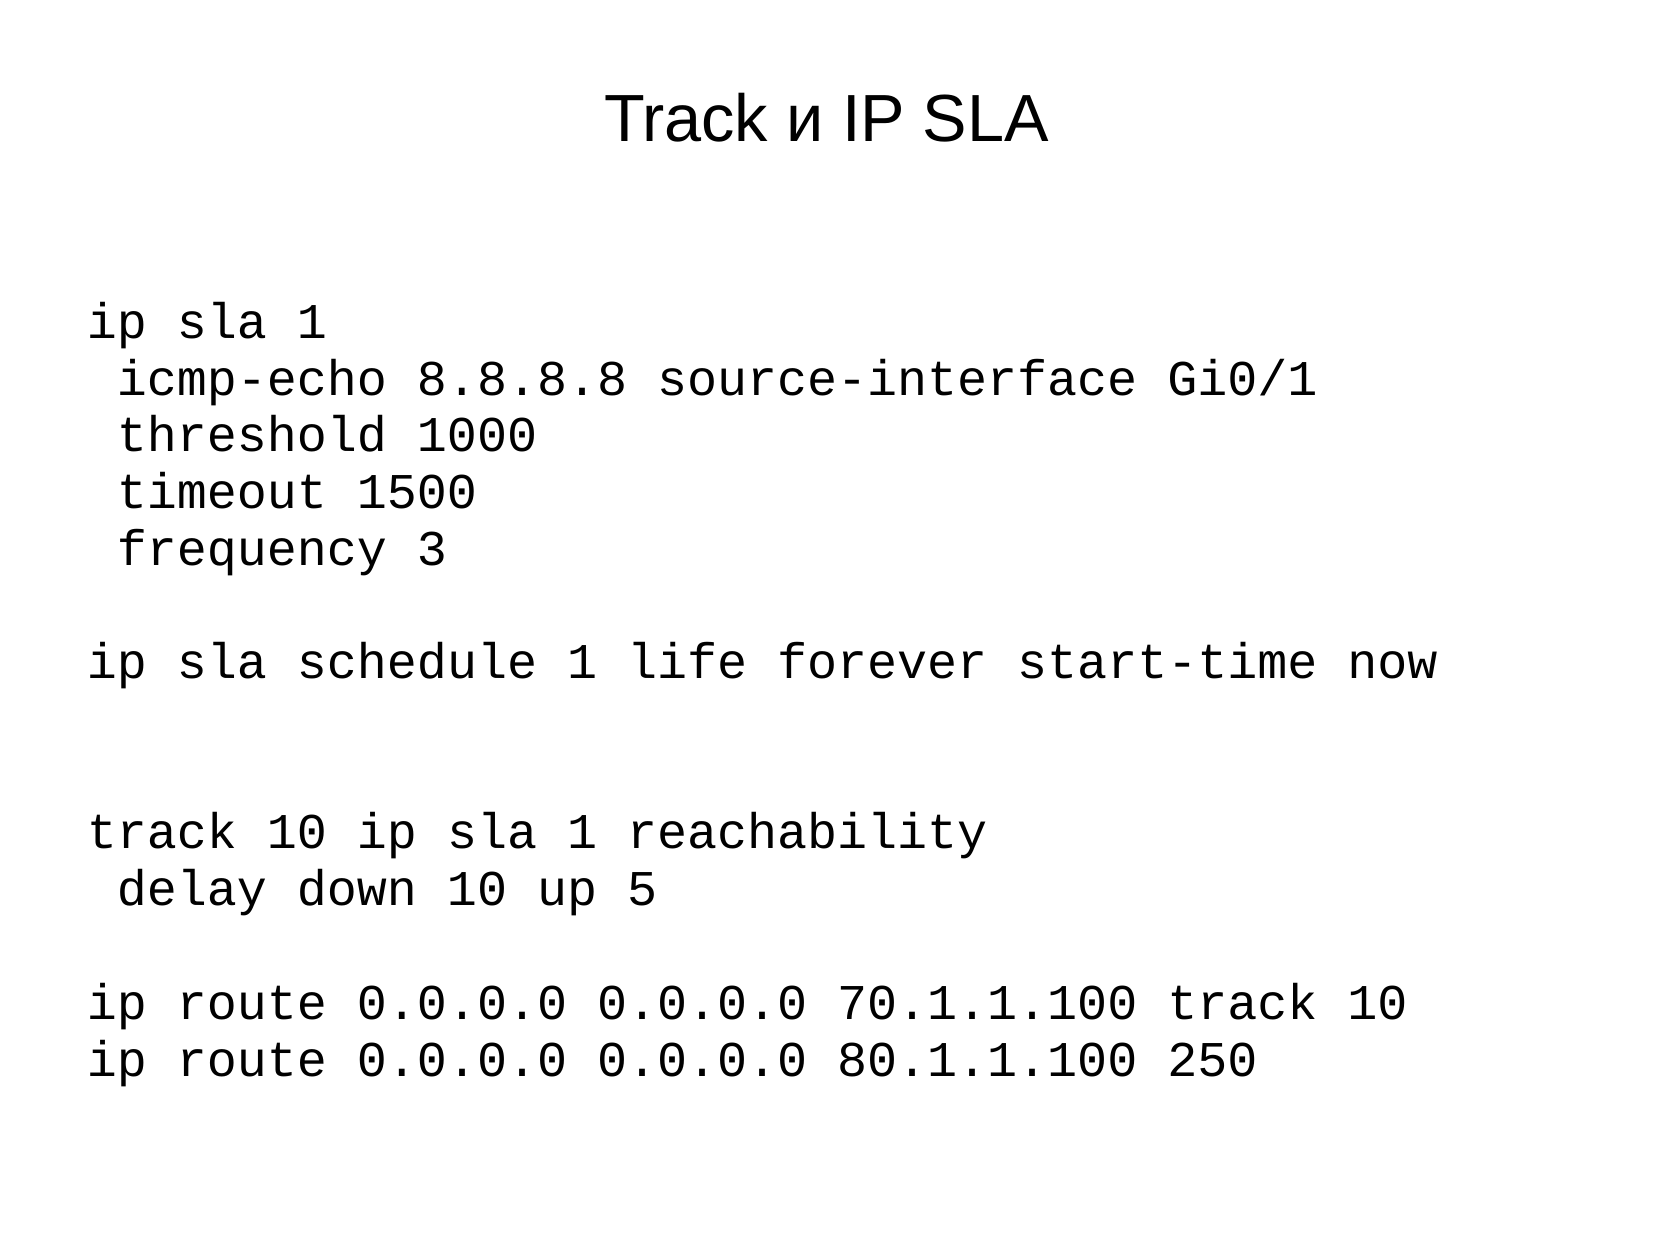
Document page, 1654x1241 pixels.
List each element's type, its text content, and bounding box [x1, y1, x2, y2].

title Track и IP SLA [82, 49, 1571, 188]
subtitle ip sla 1 icmp-echo 8.8.8.8 source-interface Gi0/1 threshold 1000 timeout 1500 frequency 3 ip sla schedule 1 life forever start-time now track 10 ip sla 1 reachability delay down 10 up 5 ip route 0.0.0.0 0.0.0.0 70.1.1.100 track 10 ip route 0.0.0.0 0.0.0.0 80.1.1.100 250 [86, 296, 1576, 1091]
